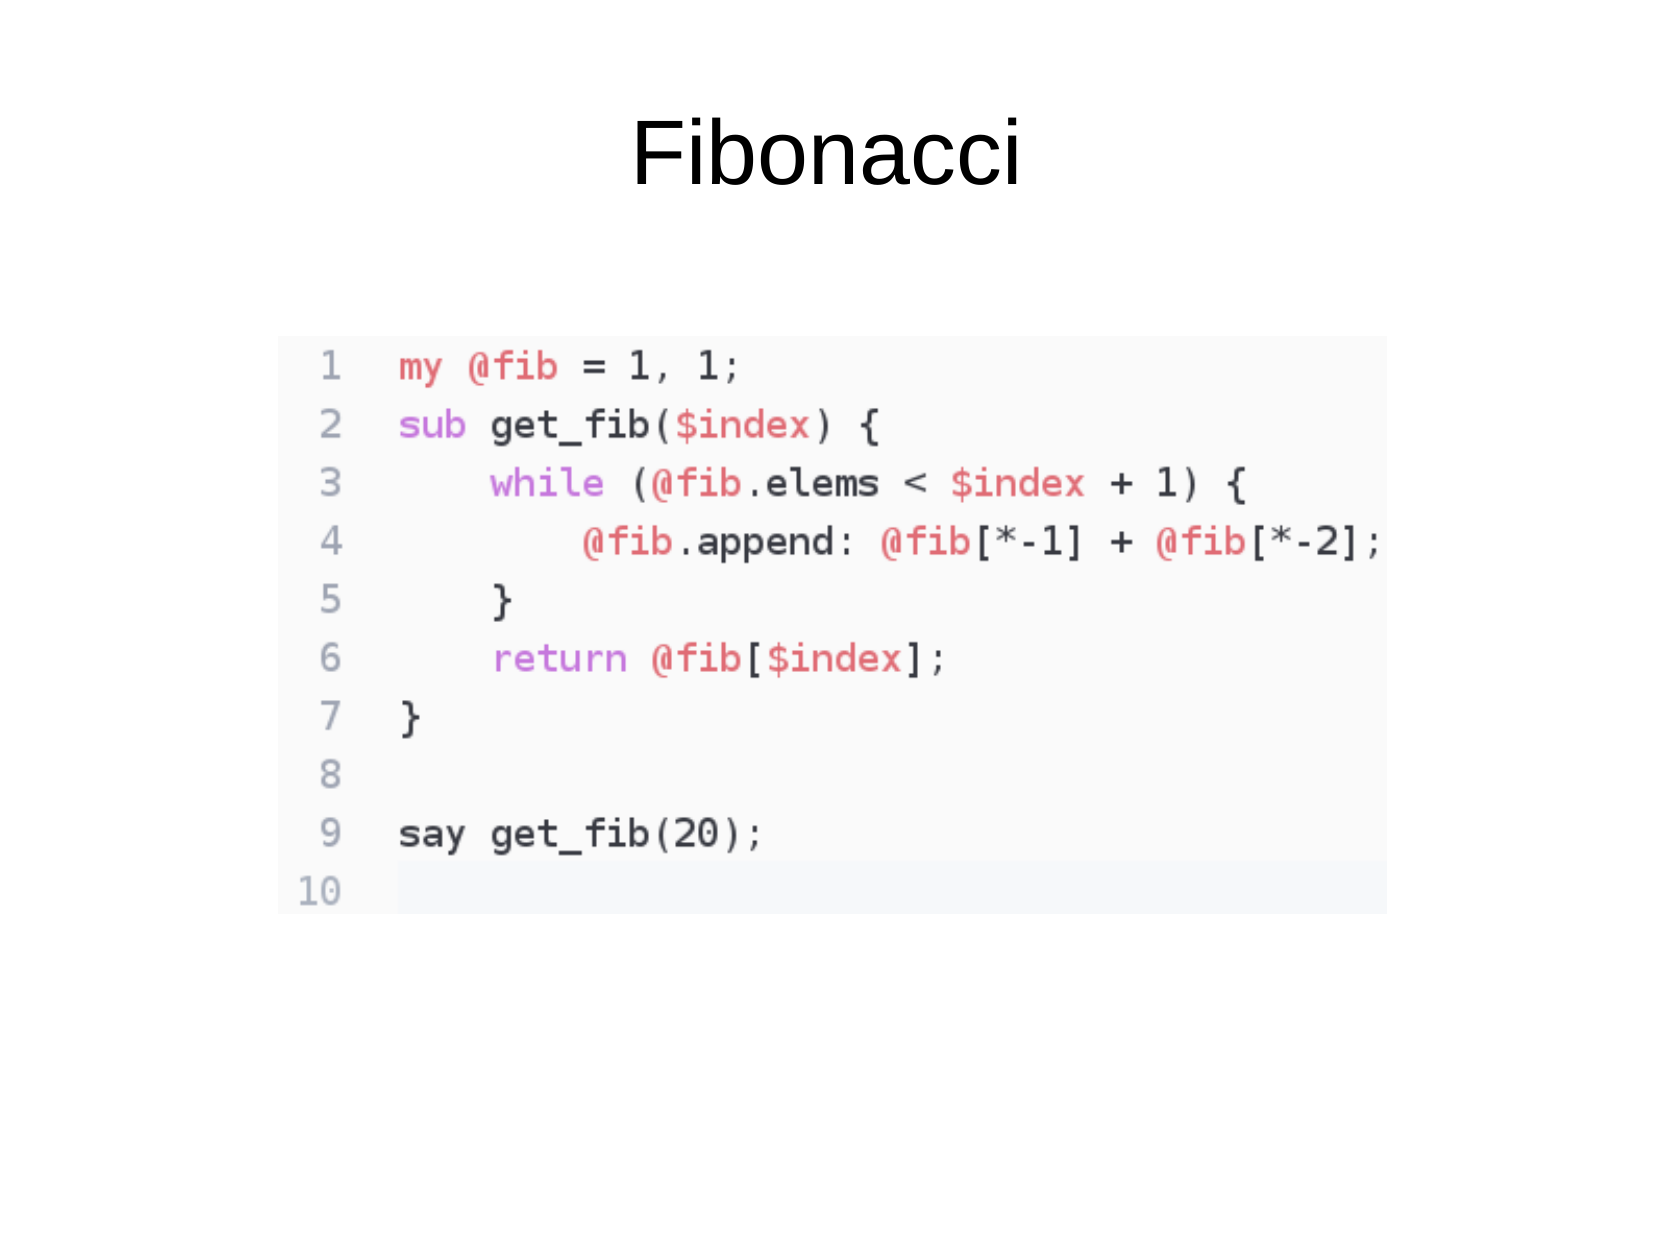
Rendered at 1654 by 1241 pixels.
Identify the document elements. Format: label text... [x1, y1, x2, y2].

title Fibonacci [82, 49, 1571, 257]
picture [278, 336, 1387, 914]
